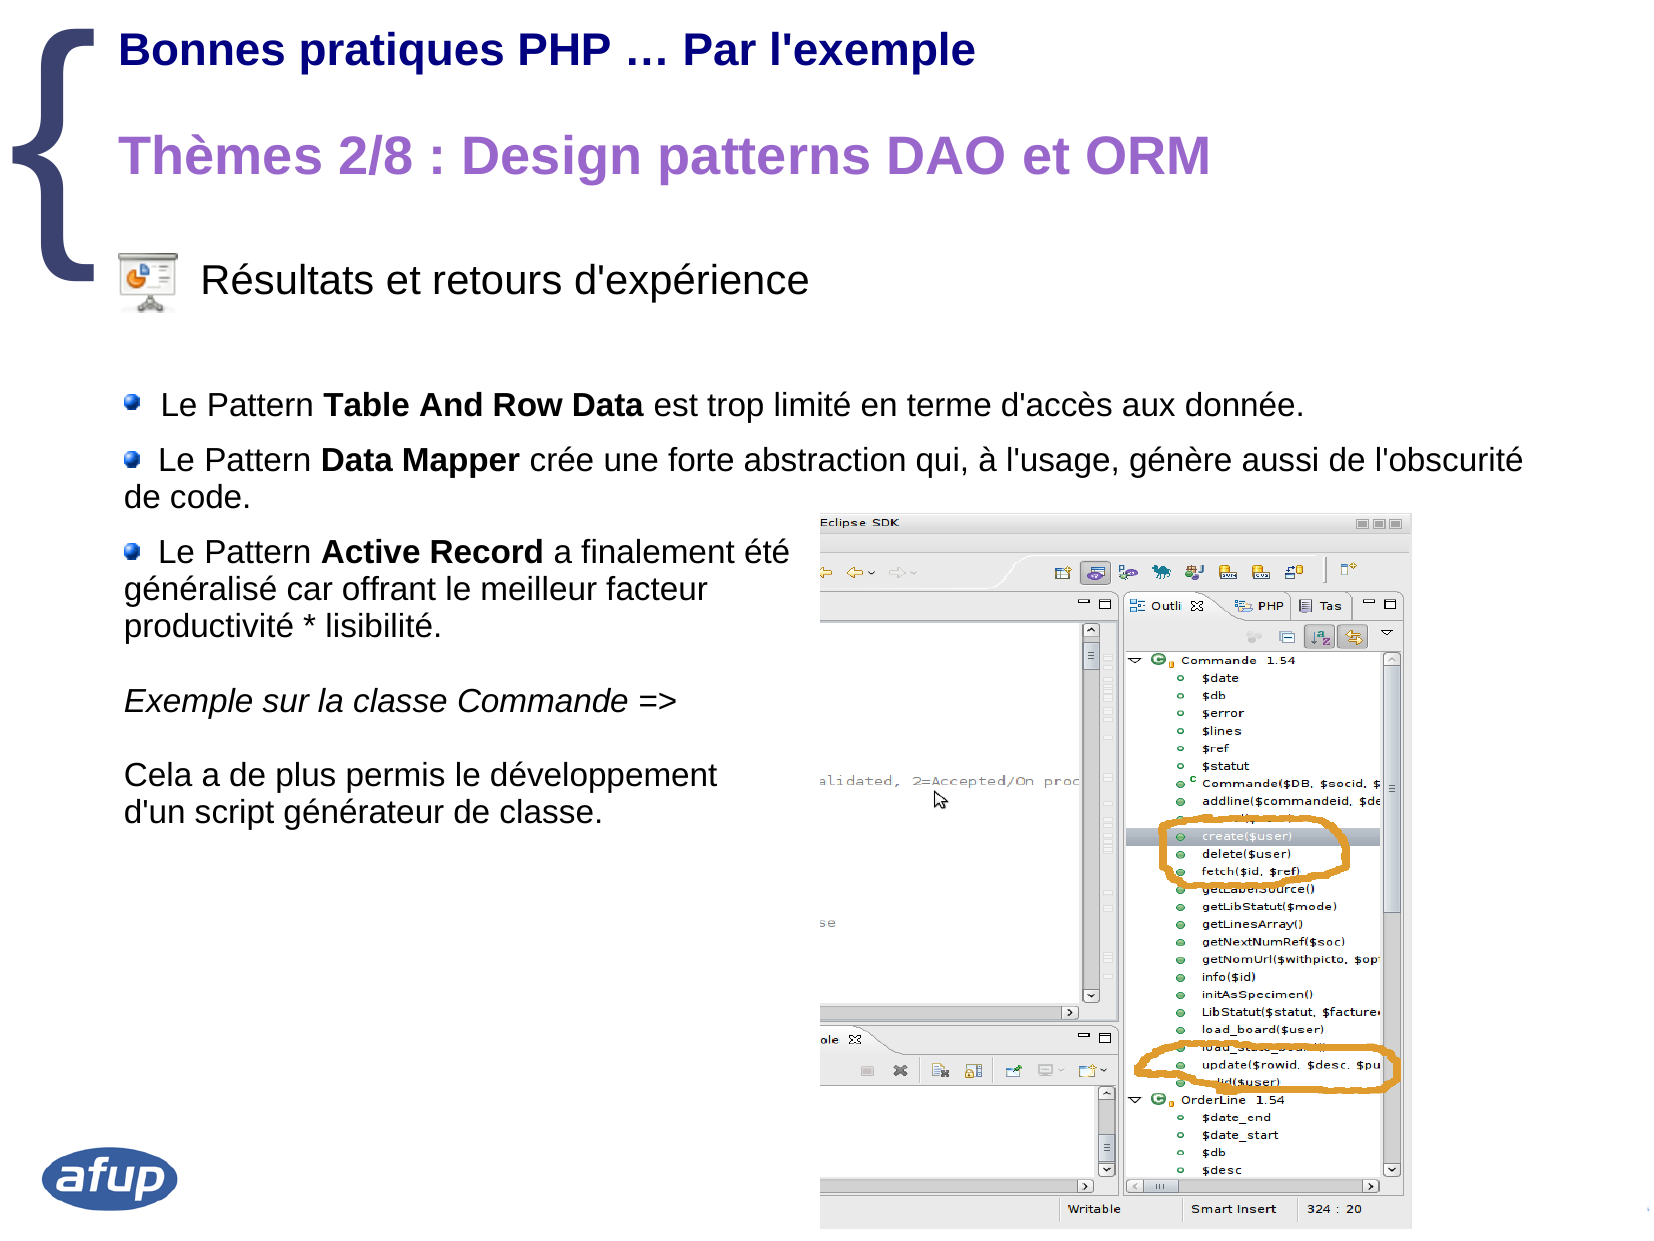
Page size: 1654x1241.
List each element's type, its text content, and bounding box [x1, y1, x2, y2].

picture [118, 253, 178, 313]
text_box Le Pattern Table And Row Data est trop limité en terme d'accès aux donnée. Le Pattern Data Mapper crée une forte abstraction qui, à l'usage, génère aussi de l'obscurité de code. Le Pattern Active Record a finalement été généralisé car offrant le meilleur facteur productivité * lisibilité. Exemple sur la classe Commande => Cela a de plus permis le développement d'un script générateur de classe. [124, 275, 1530, 888]
subtitle Résultats et retours d'expérience [188, 206, 1624, 355]
picture [820, 513, 1650, 1241]
title Bonnes pratiques PHP … Par l'exemple Thèmes 2/8 : Design patterns DAO et ORM [118, 9, 1541, 202]
picture [41, 1146, 178, 1211]
text_box [1322, 879, 1648, 1235]
